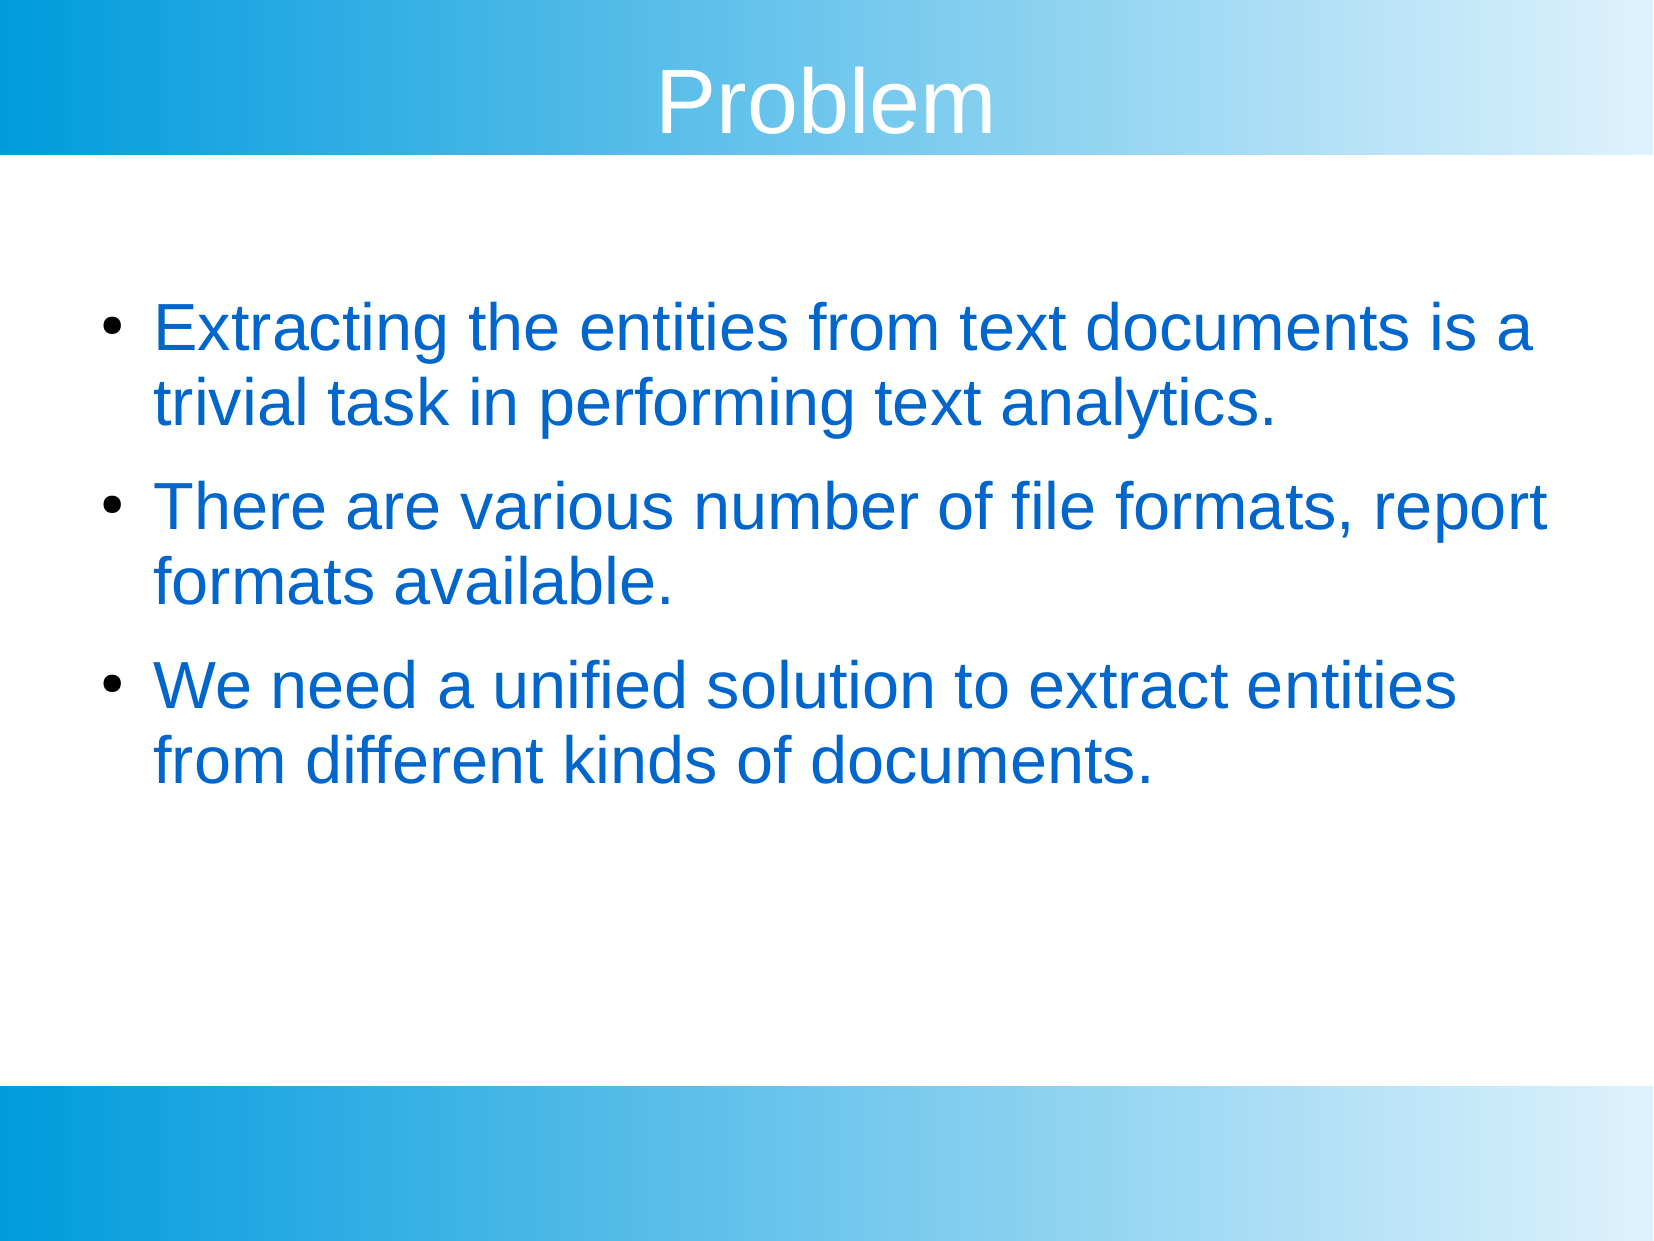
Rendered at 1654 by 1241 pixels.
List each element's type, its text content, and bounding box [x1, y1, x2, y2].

title Problem [82, 49, 1571, 155]
list Extracting the entities from text documents is a trivial task in performing text analytics. There are various number of file formats, report formats available. We need a unified solution to extract entities from different kinds of documents. [82, 290, 1571, 1010]
